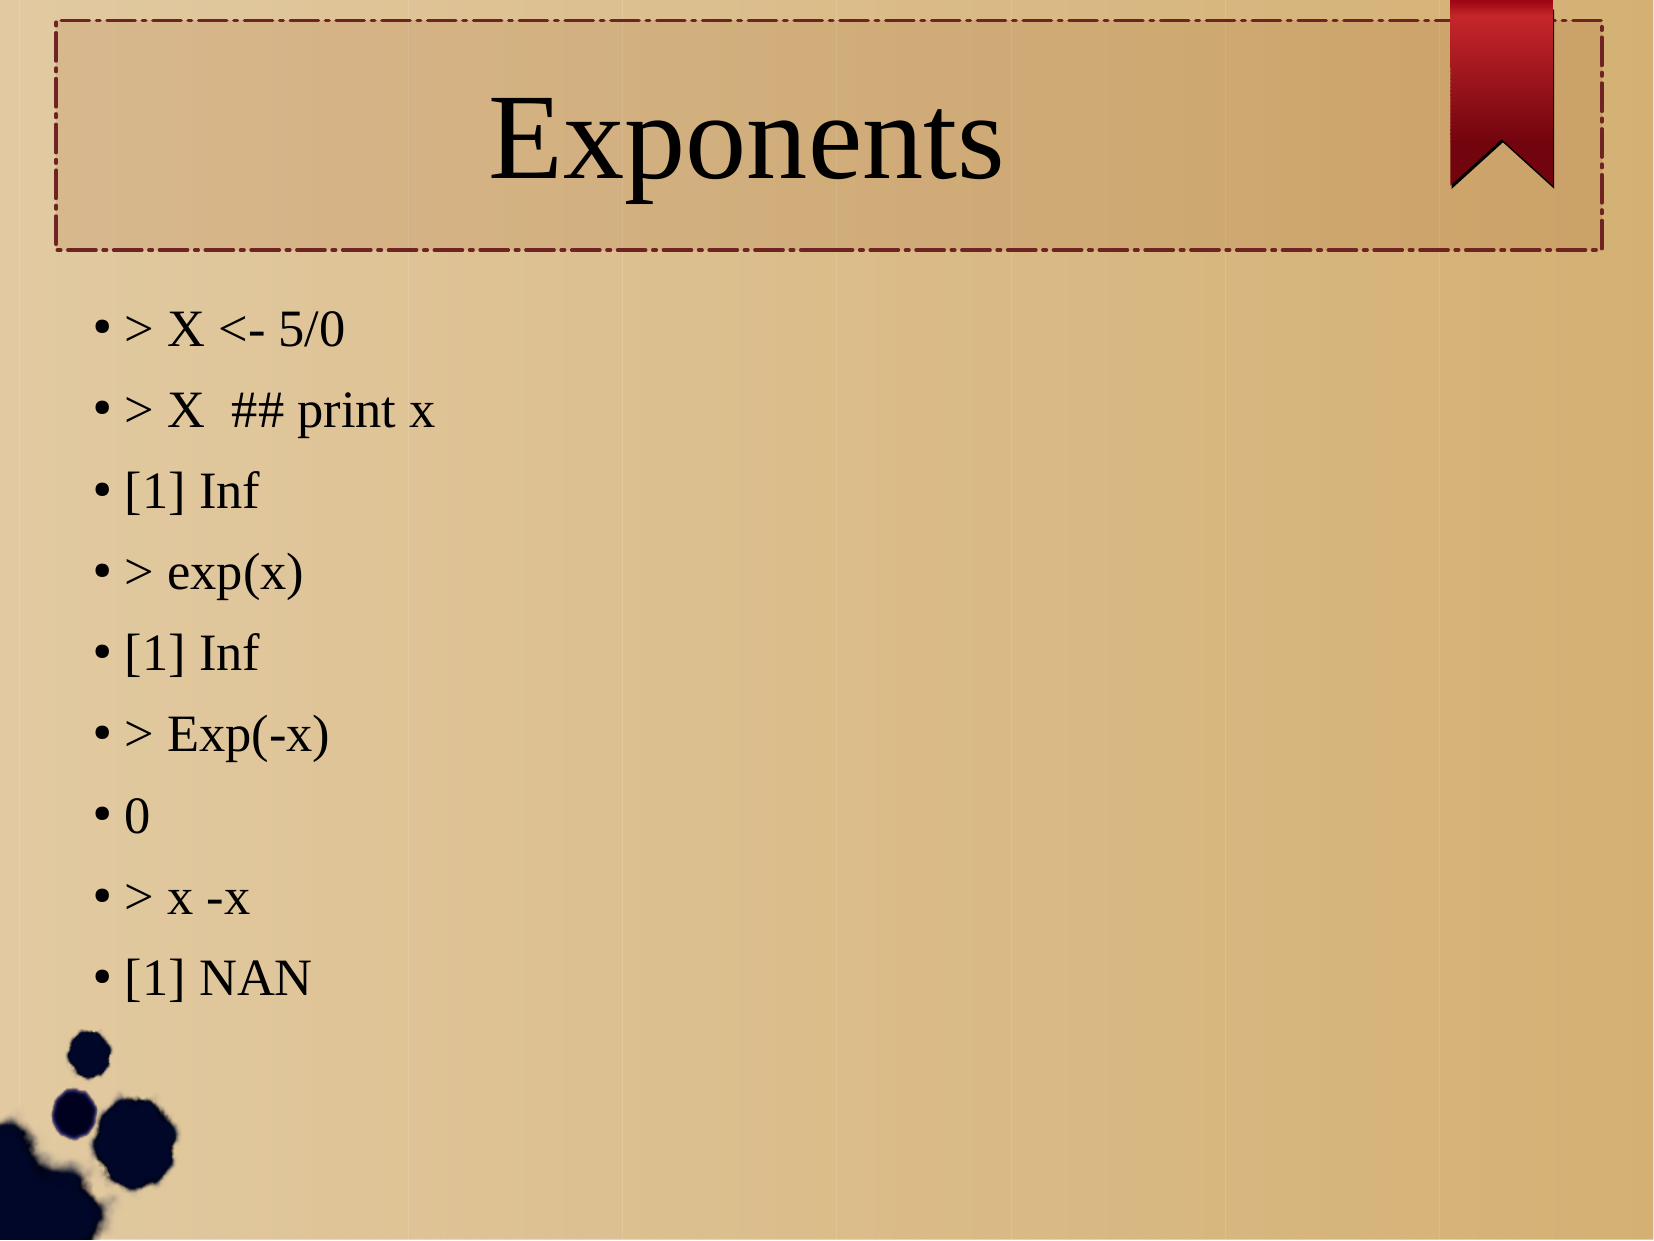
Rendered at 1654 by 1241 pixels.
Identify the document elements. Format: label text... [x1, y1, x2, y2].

list > X <- 5/0 > X ## print x [1] Inf > exp(x) [1] Inf > Exp(-x) 0 > x -x [1] NAN [82, 299, 1571, 1019]
title Exponents [82, 47, 1412, 229]
